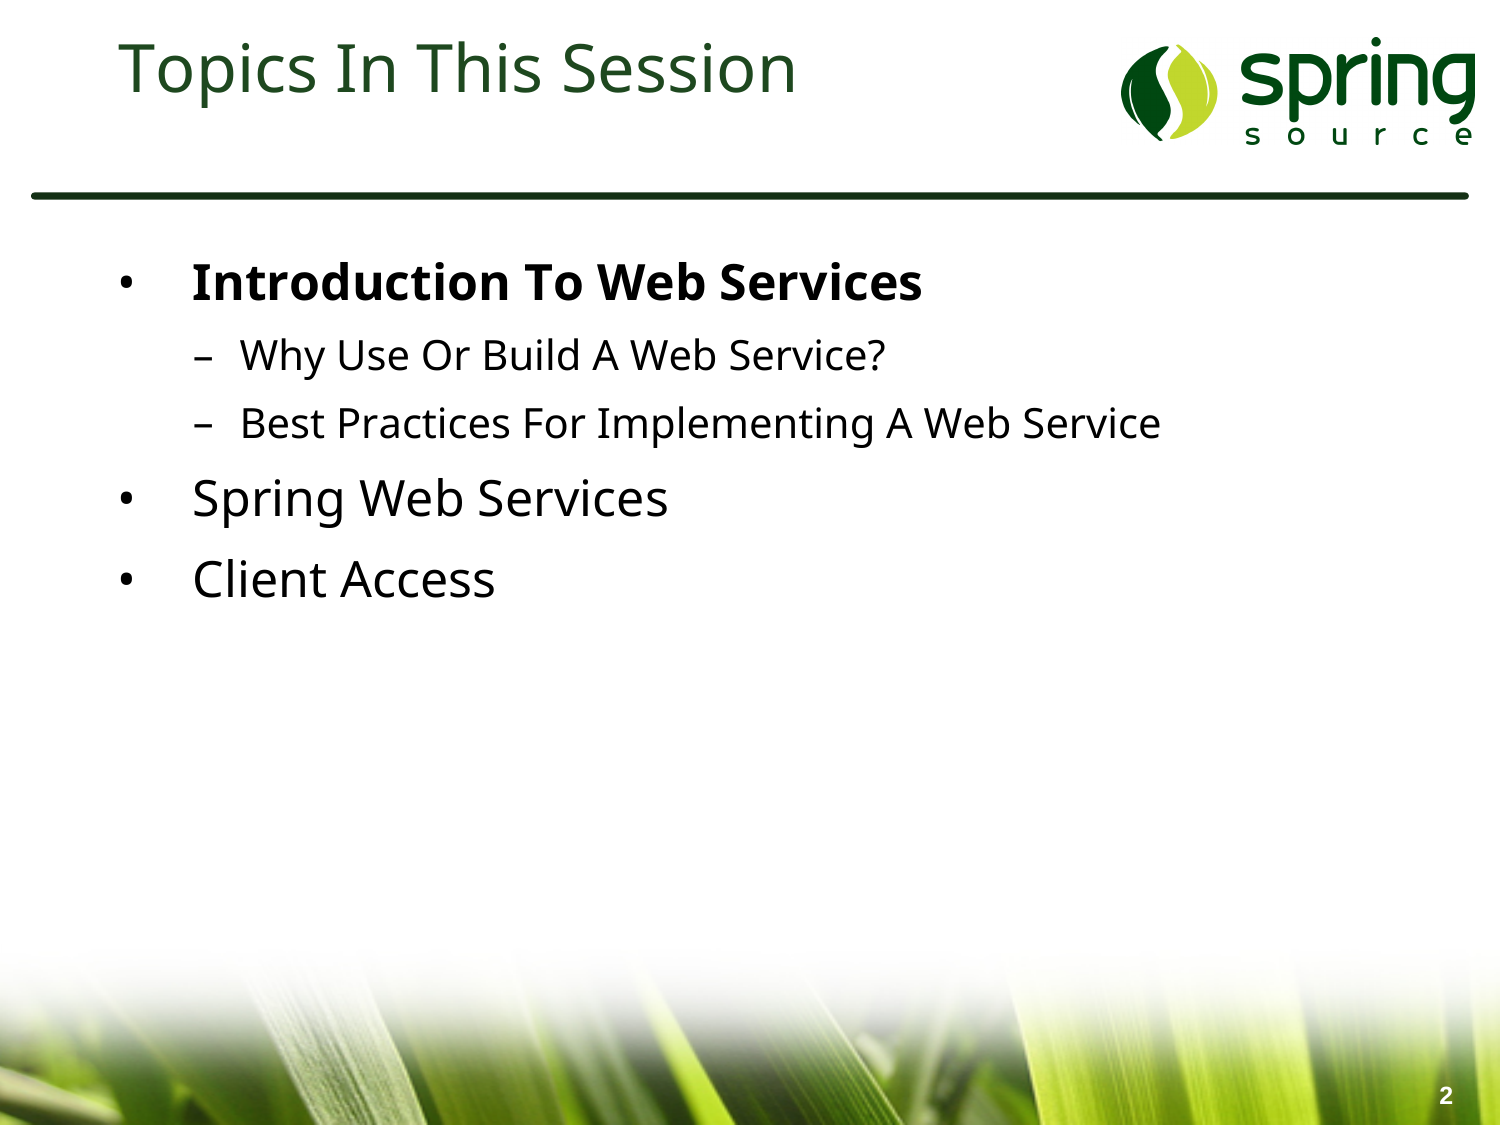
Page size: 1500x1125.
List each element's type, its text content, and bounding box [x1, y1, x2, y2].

picture [0, 944, 1500, 1125]
picture [1136, 37, 1475, 145]
title Topics In This Session [103, 13, 1136, 177]
list Introduction To Web Services Why Use Or Build A Web Service? Best Practices For Implementing A Web Service Spring Web Services Client Access [103, 239, 1394, 903]
